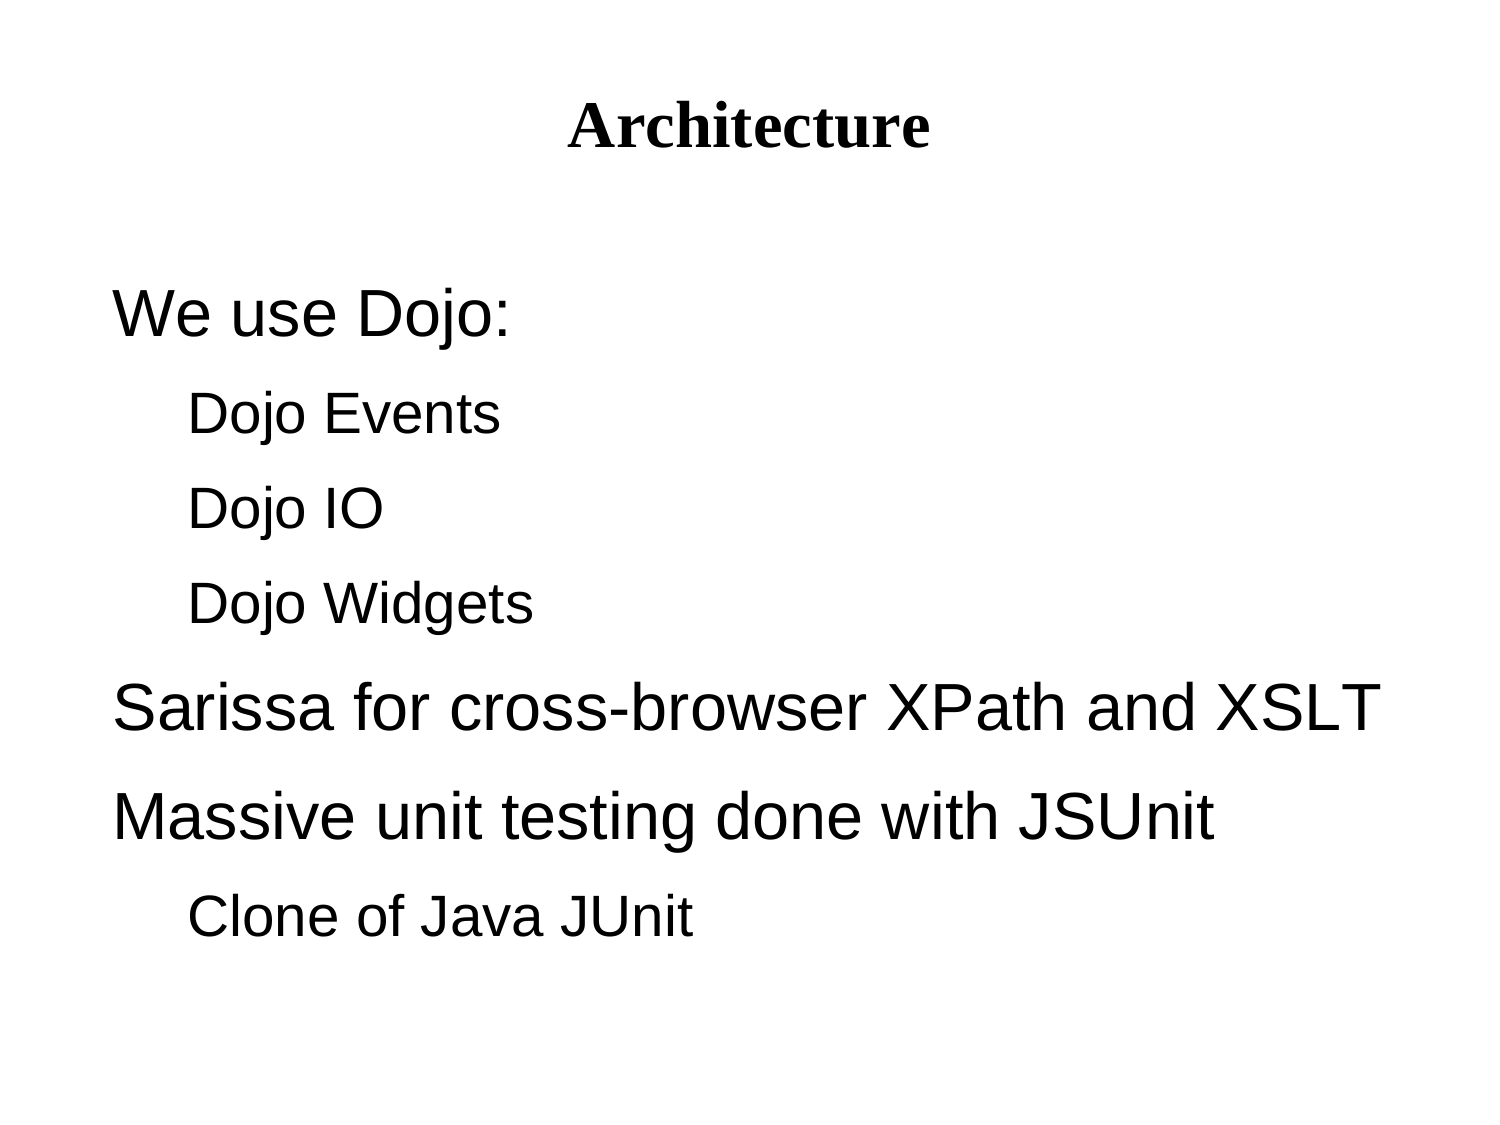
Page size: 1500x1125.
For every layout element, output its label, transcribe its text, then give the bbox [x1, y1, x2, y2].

title Architecture [112, 35, 1387, 223]
list We use Dojo: Dojo Events Dojo IO Dojo Widgets Sarissa for cross-browser XPath and XSLT Massive unit testing done with JSUnit Clone of Java JUnit [112, 289, 1387, 1021]
